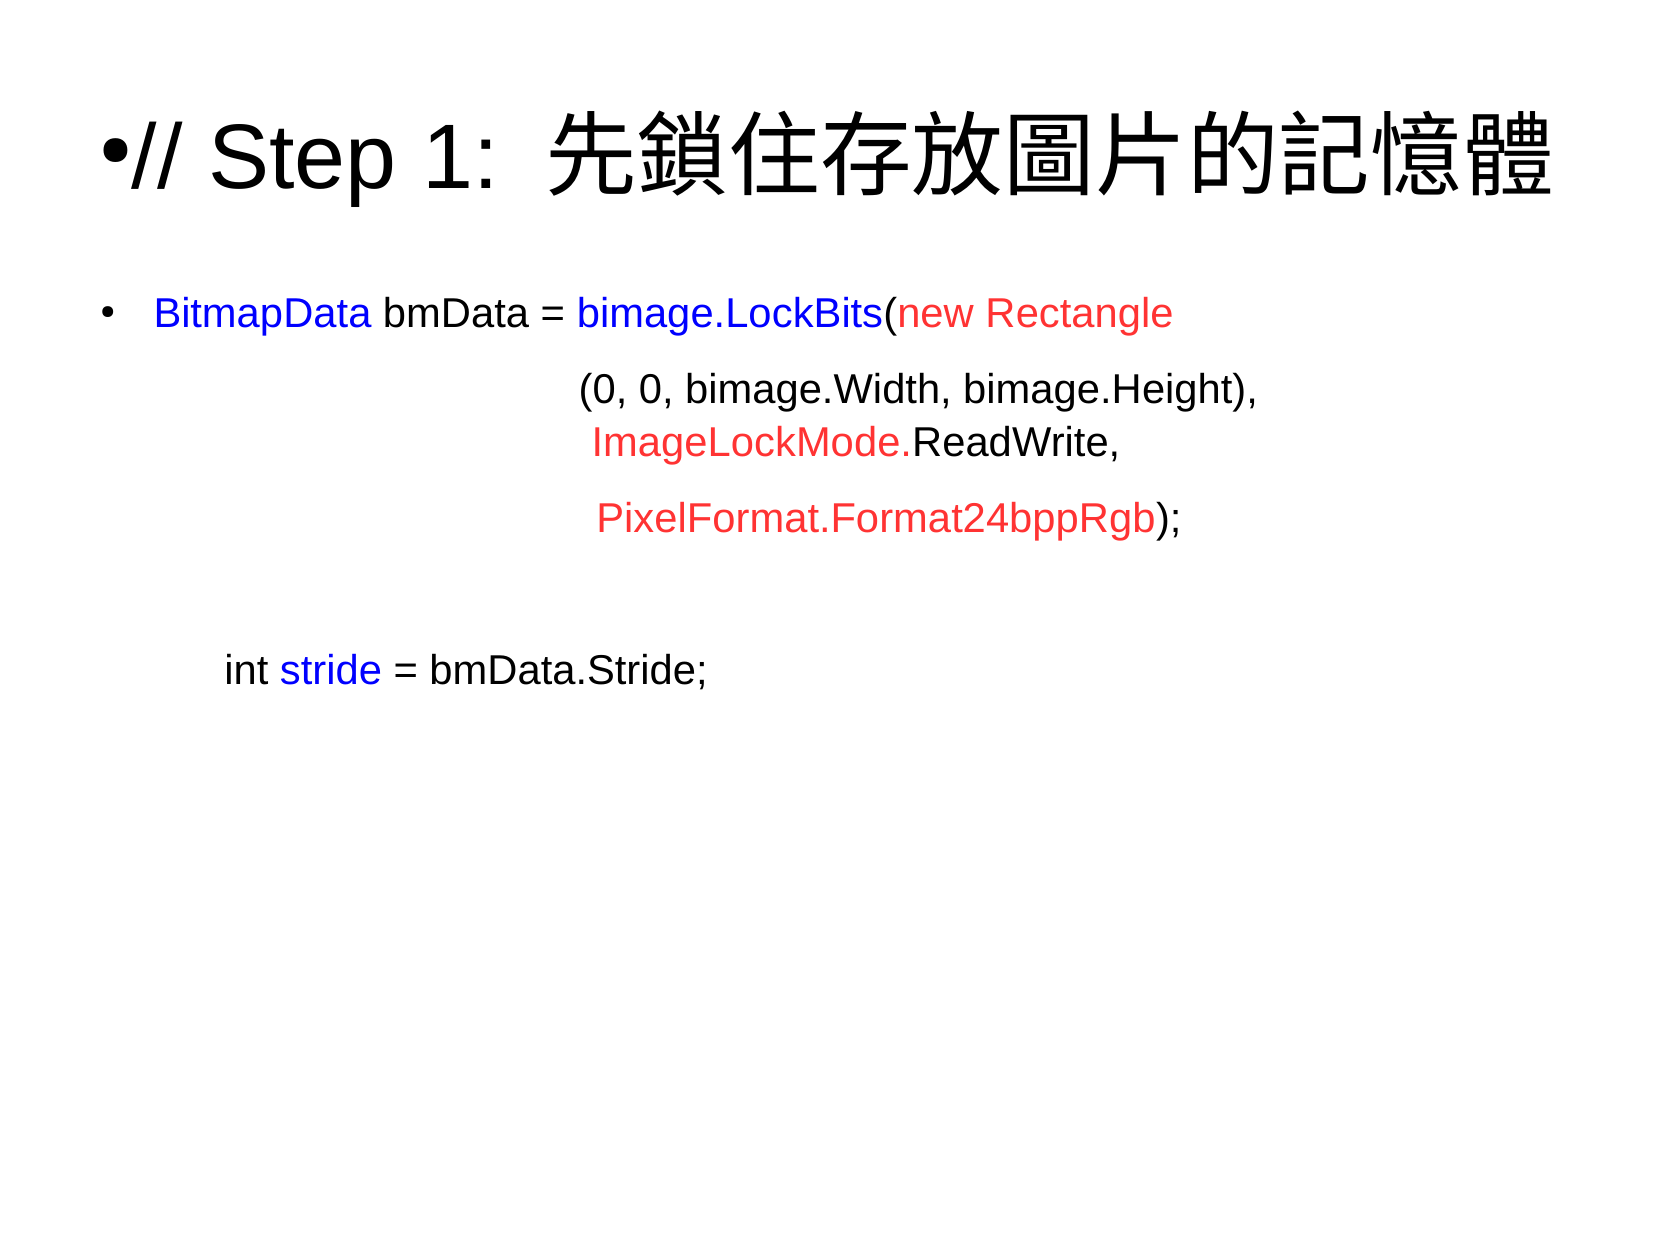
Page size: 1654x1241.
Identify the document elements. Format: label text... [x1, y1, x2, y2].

list BitmapData bmData = bimage.LockBits(new Rectangle (0, 0, bimage.Width, bimage.Height), ImageLockMode.ReadWrite, PixelFormat.Format24bppRgb); int stride = bmData.Stride; [82, 290, 1571, 1109]
title // Step 1: 先鎖住存放圖片的記憶體 [82, 49, 1571, 257]
